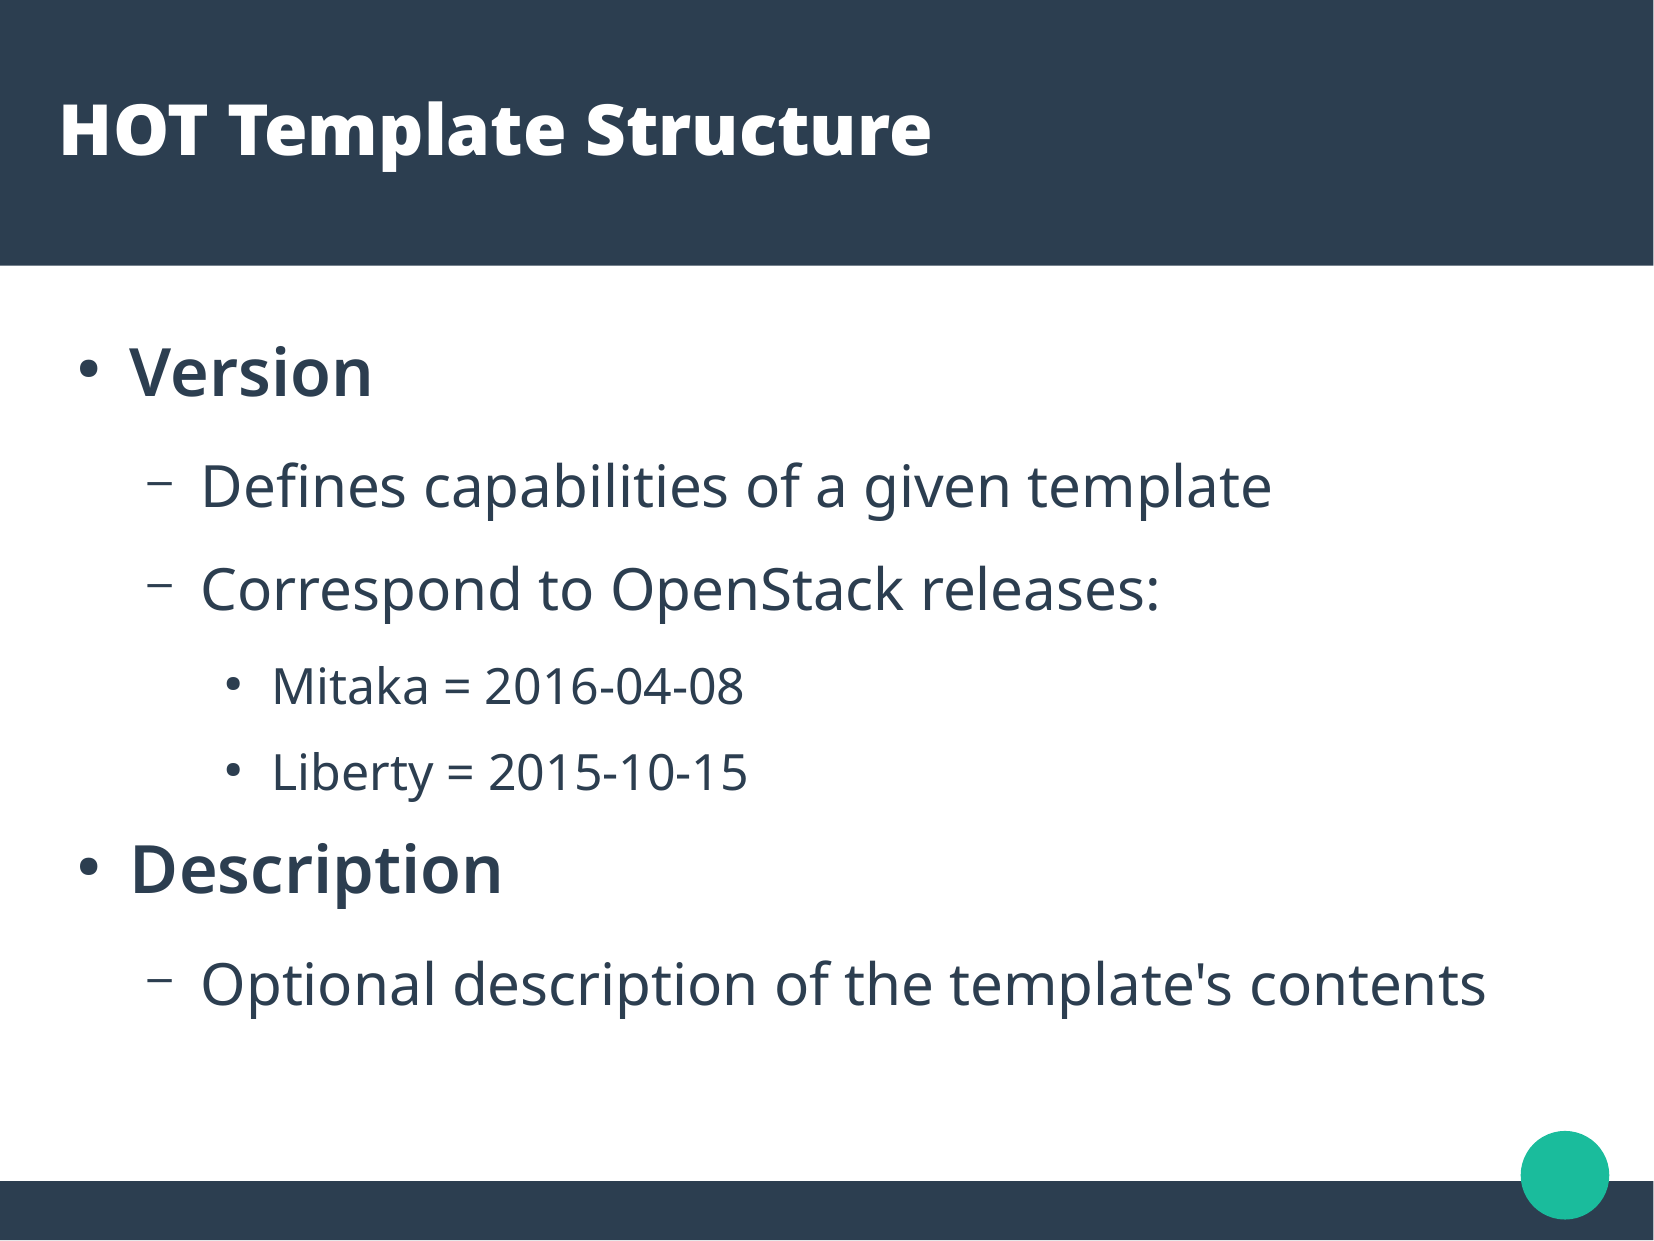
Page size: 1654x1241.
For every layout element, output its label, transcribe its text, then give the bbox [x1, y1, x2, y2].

title HOT Template Structure [59, 49, 1595, 207]
list Version Defines capabilities of a given template Correspond to OpenStack releases: Mitaka = 2016-04-08 Liberty = 2015-10-15 Description Optional description of the template's contents [59, 324, 1595, 1152]
